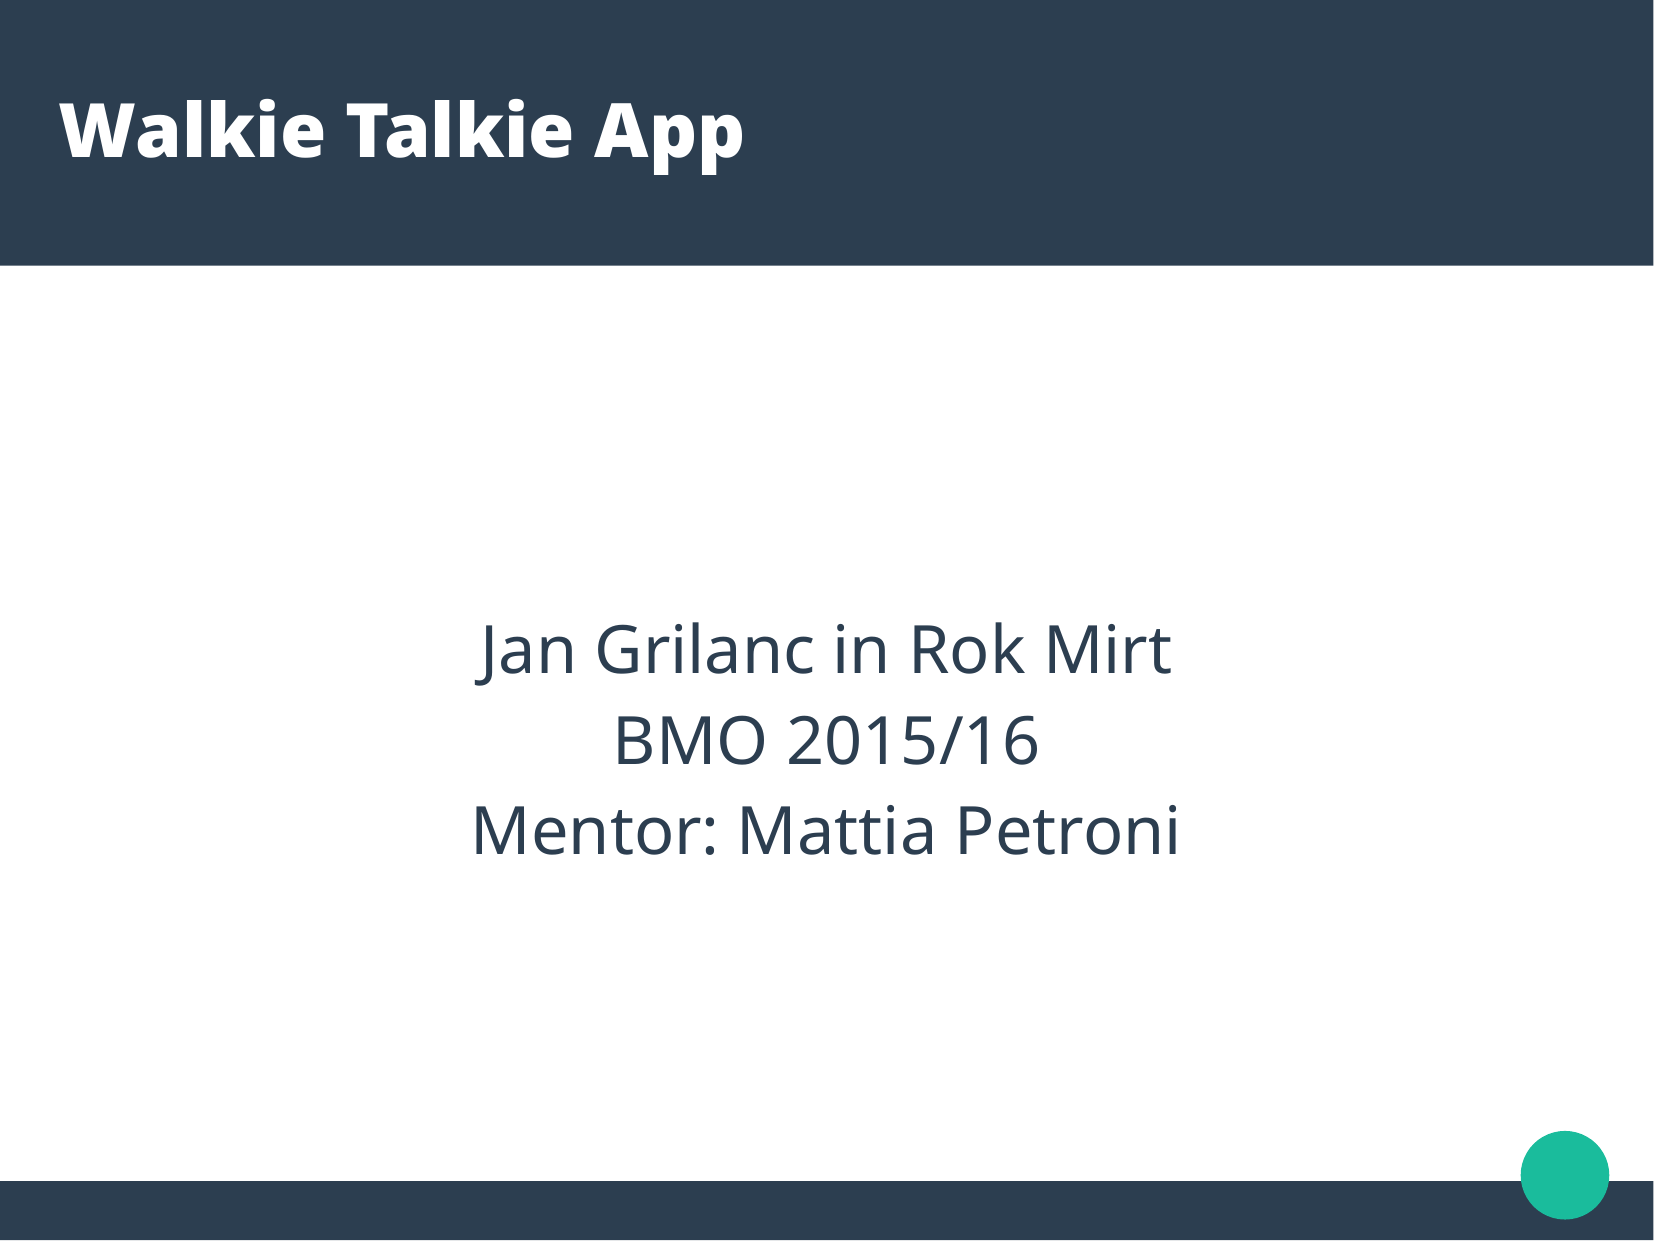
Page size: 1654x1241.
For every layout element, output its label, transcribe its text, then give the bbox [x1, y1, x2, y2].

title Walkie Talkie App [59, 49, 1595, 207]
subtitle Jan Grilanc in Rok Mirt BMO 2015/16 Mentor: Mattia Petroni [59, 324, 1595, 1152]
